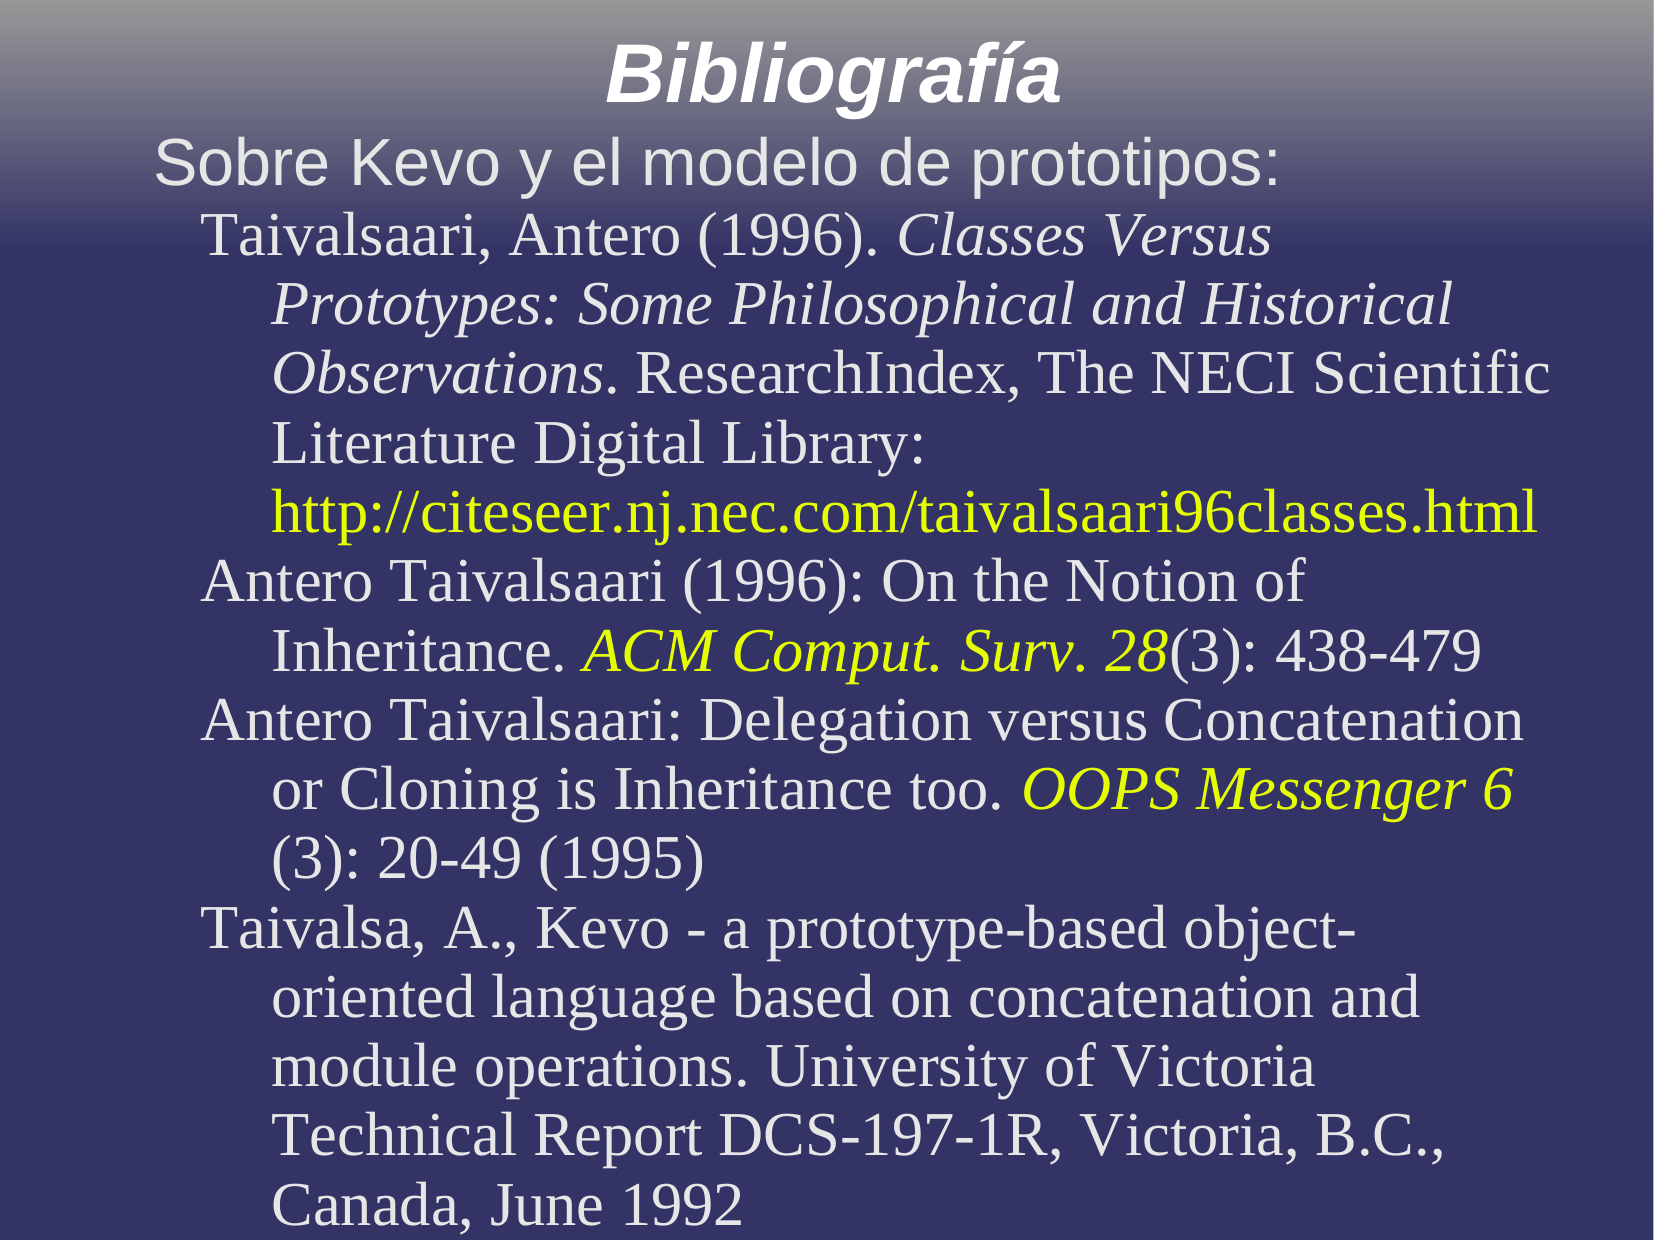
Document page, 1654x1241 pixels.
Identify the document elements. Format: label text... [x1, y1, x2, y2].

title Bibliografía [128, 0, 1541, 148]
list Sobre Kevo y el modelo de prototipos: Taivalsaari, Antero (1996). Classes Versus Prototypes: Some Philosophical and Historical Observations. ResearchIndex, The NECI Scientific Literature Digital Library: http://citeseer.nj.nec.com/taivalsaari96classes.html Antero Taivalsaari (1996): On the Notion of Inheritance. ACM Comput. Surv. 28(3): 438-479 Antero Taivalsaari: Delegation versus Concatenation or Cloning is Inheritance too. OOPS Messenger 6(3): 20-49 (1995) Taivalsa, A., Kevo - a prototype-based object-oriented language based on concatenation and module operations. University of Victoria Technical Report DCS-197-1R, Victoria, B.C., Canada, June 1992 [141, 124, 1554, 1241]
